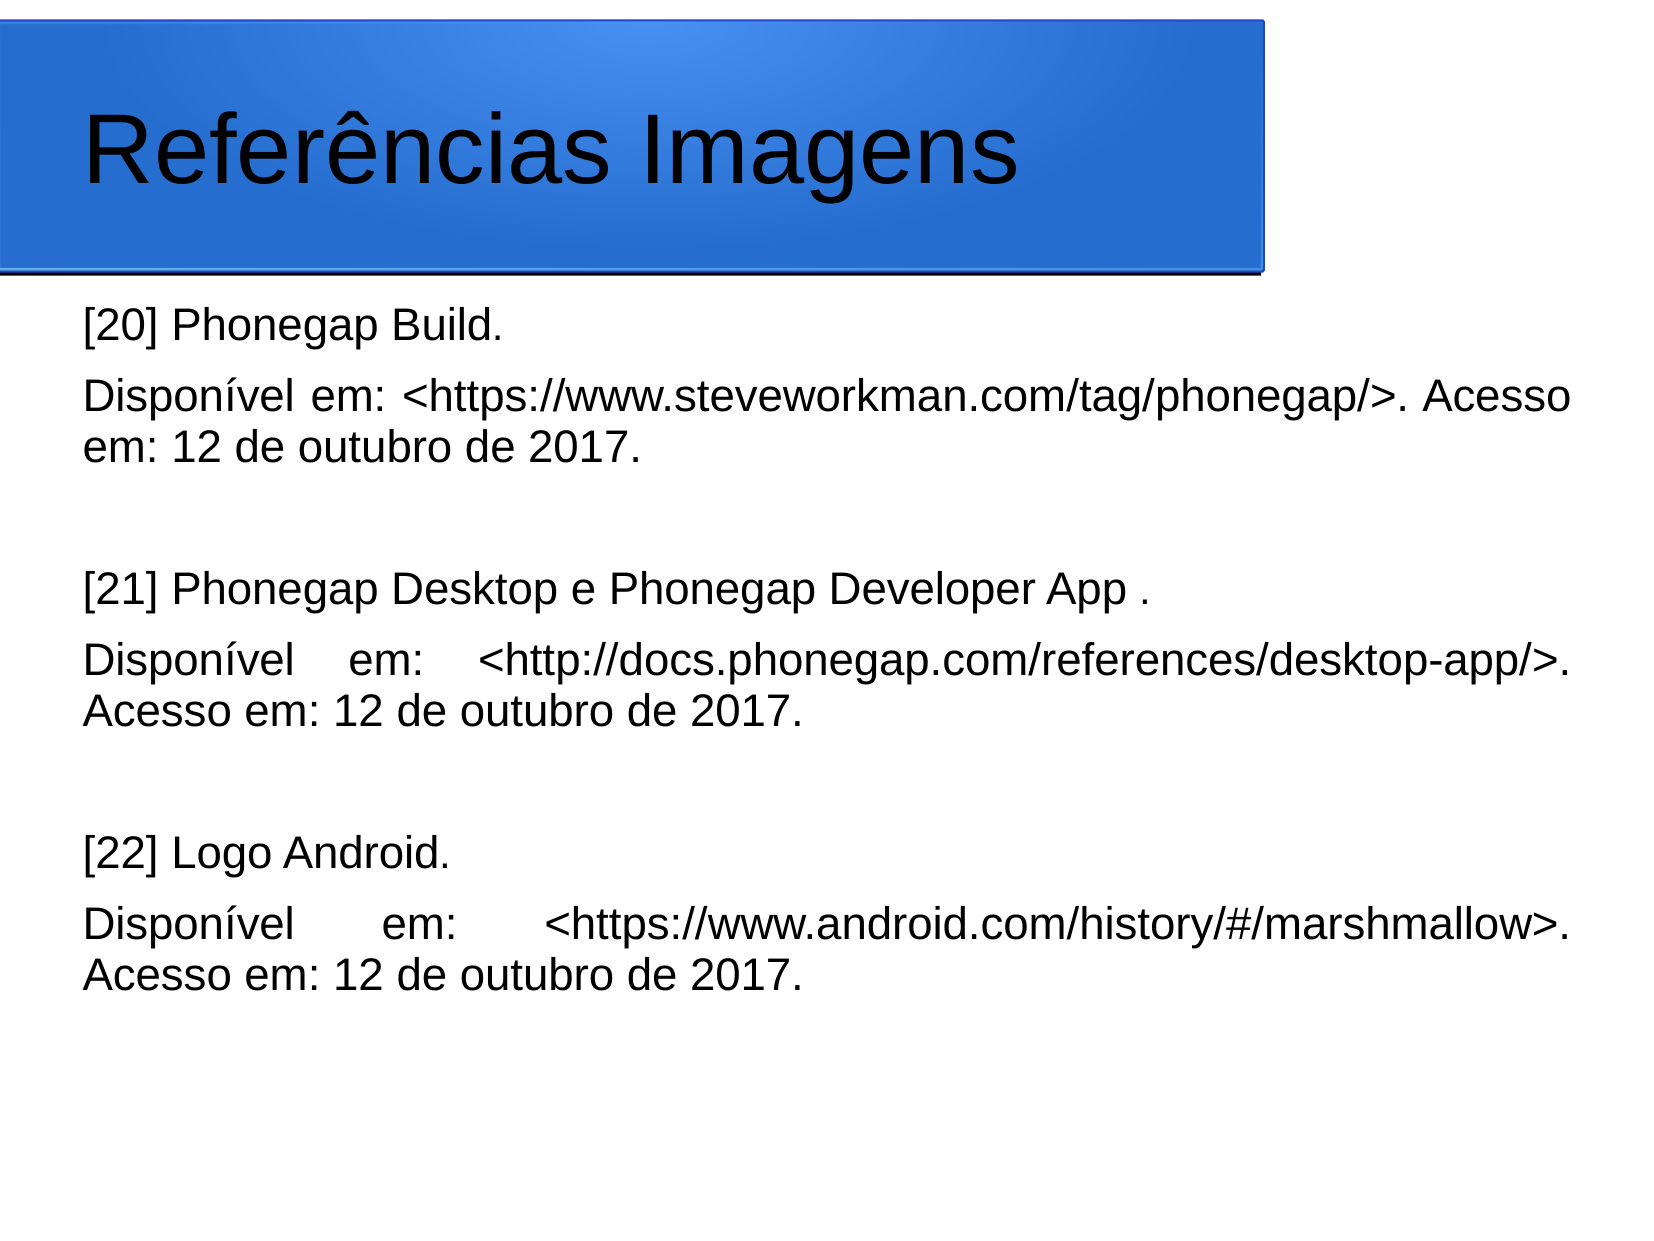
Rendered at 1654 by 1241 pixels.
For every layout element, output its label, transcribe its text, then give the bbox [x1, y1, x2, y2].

title Referências Imagens [82, 47, 1235, 252]
list [20] Phonegap Build. Disponível em: <https://www.steveworkman.com/tag/phonegap/>. Acesso em: 12 de outubro de 2017. [21] Phonegap Desktop e Phonegap Developer App . Disponível em: <http://docs.phonegap.com/references/desktop-app/>. Acesso em: 12 de outubro de 2017. [22] Logo Android. Disponível em: <https://www.android.com/history/#/marshmallow>. Acesso em: 12 de outubro de 2017. [82, 299, 1571, 1019]
